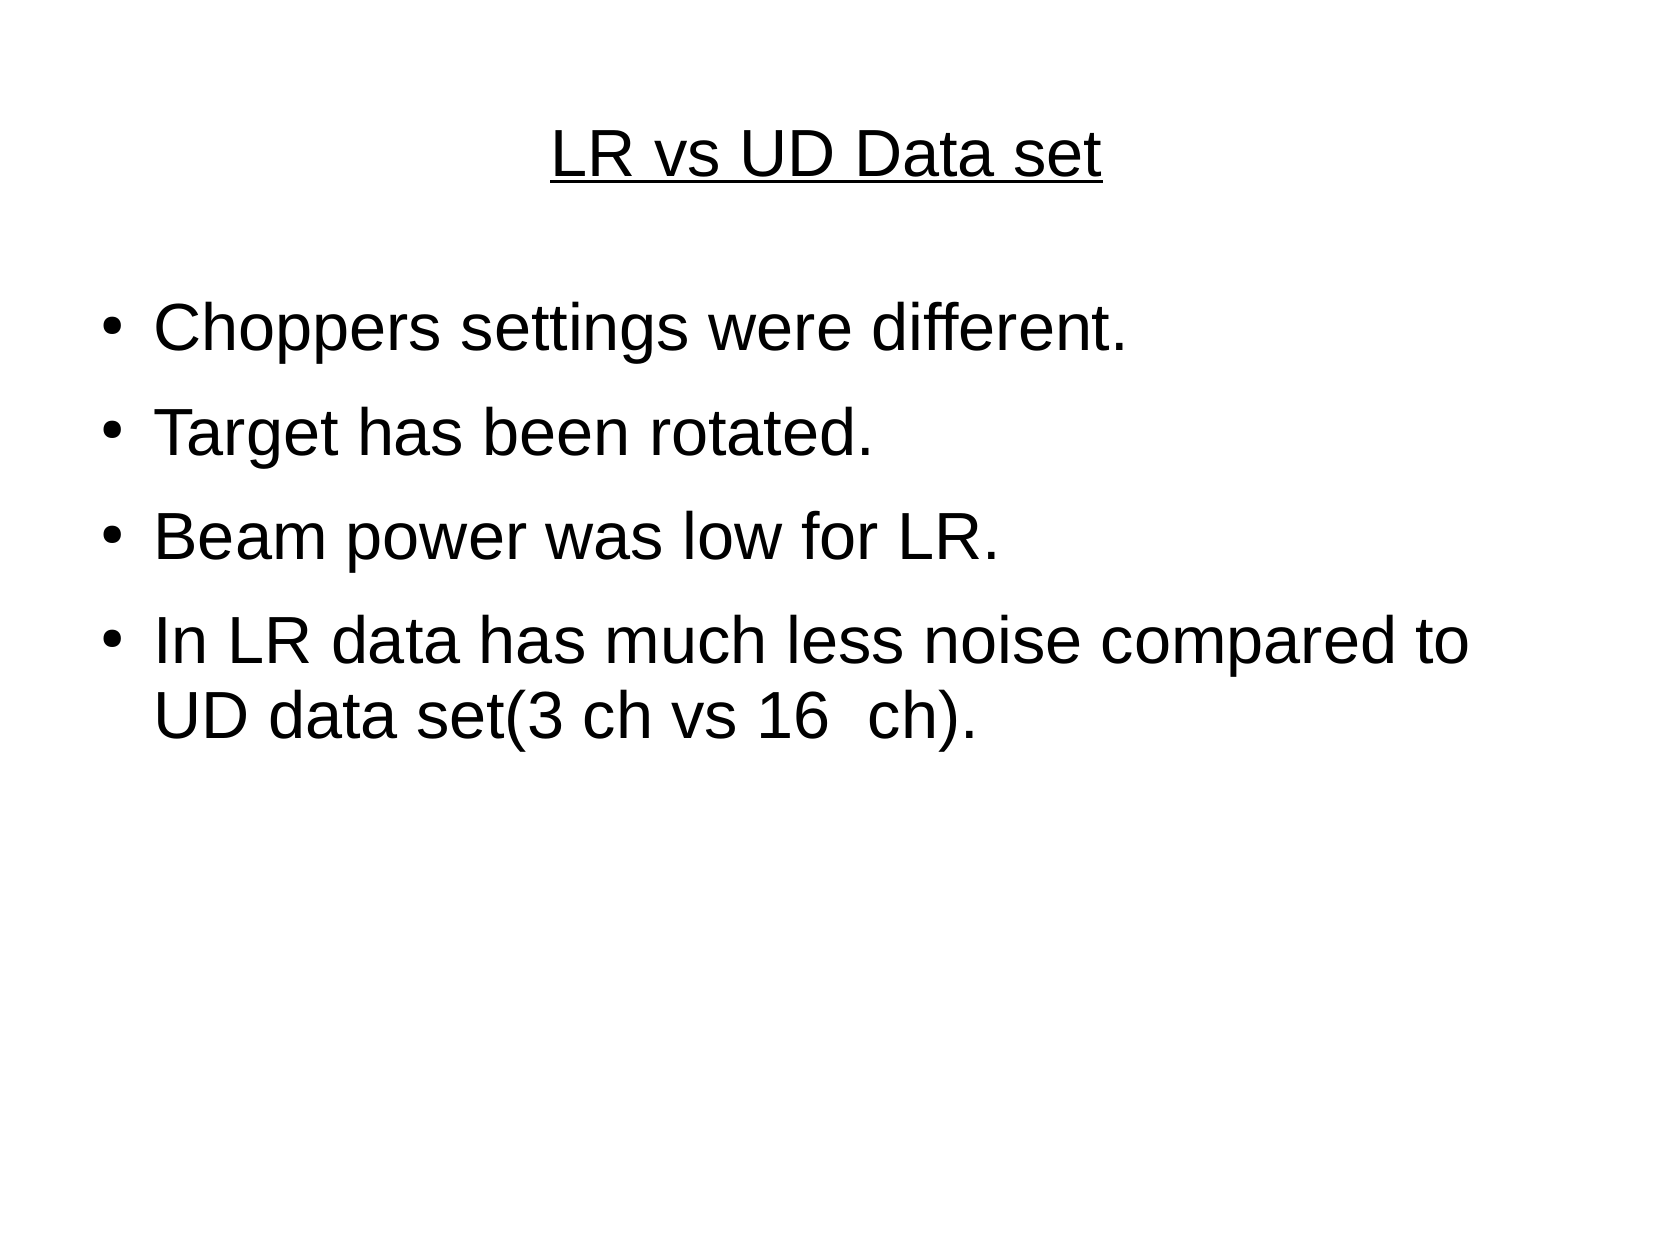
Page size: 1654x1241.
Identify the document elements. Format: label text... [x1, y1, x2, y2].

list Choppers settings were different. Target has been rotated. Beam power was low for LR. In LR data has much less noise compared to UD data set(3 ch vs 16 ch). [82, 290, 1571, 1010]
title LR vs UD Data set [82, 49, 1571, 257]
